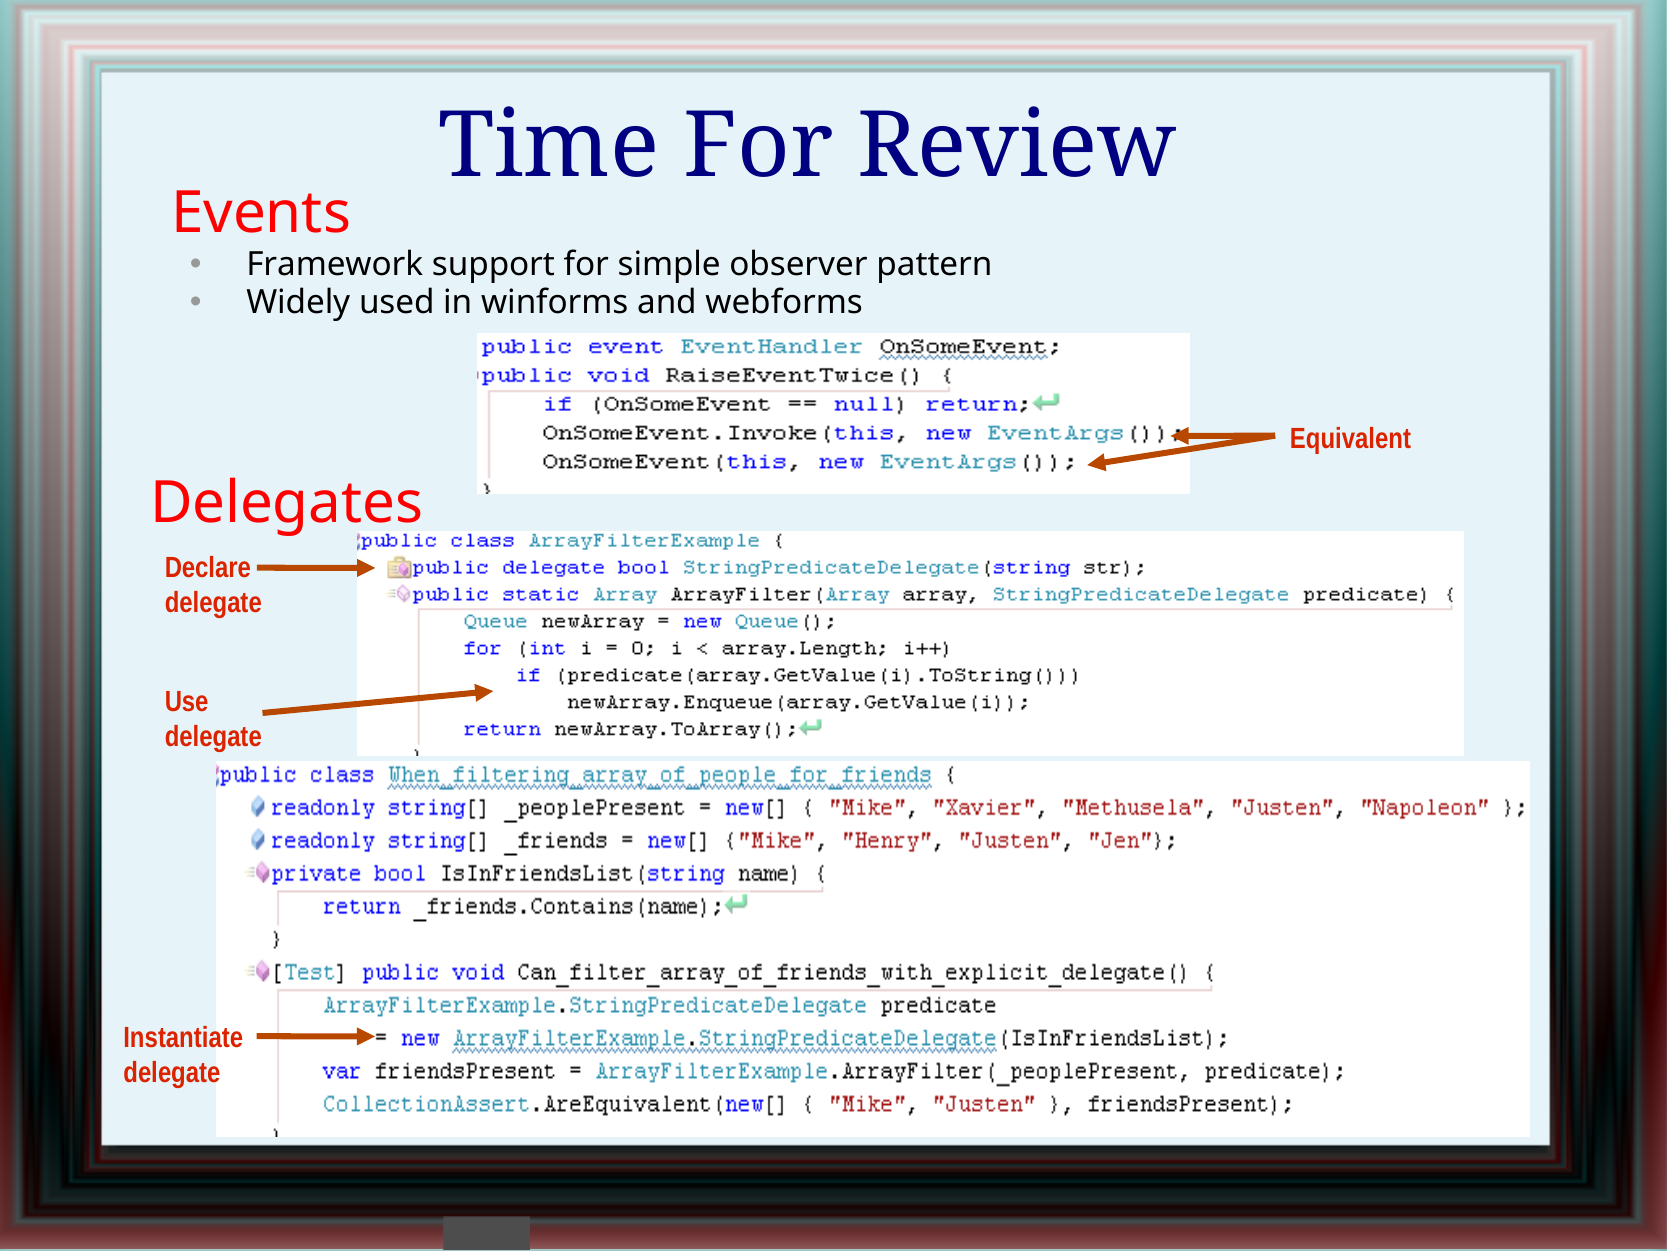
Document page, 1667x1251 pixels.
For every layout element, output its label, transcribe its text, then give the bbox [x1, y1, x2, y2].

text_box Time For Review [274, 93, 1342, 178]
text_box Equivalent [1274, 412, 1463, 498]
text_box Instantiate delegate [108, 1010, 263, 1096]
text_box Declare delegate [150, 540, 301, 626]
text_box Use delegate [150, 674, 301, 760]
text_box Events Framework support for simple observer pattern Widely used in winforms and webforms [171, 178, 1588, 360]
text_box Delegates [149, 469, 1588, 537]
picture [0, 0, 1667, 1251]
